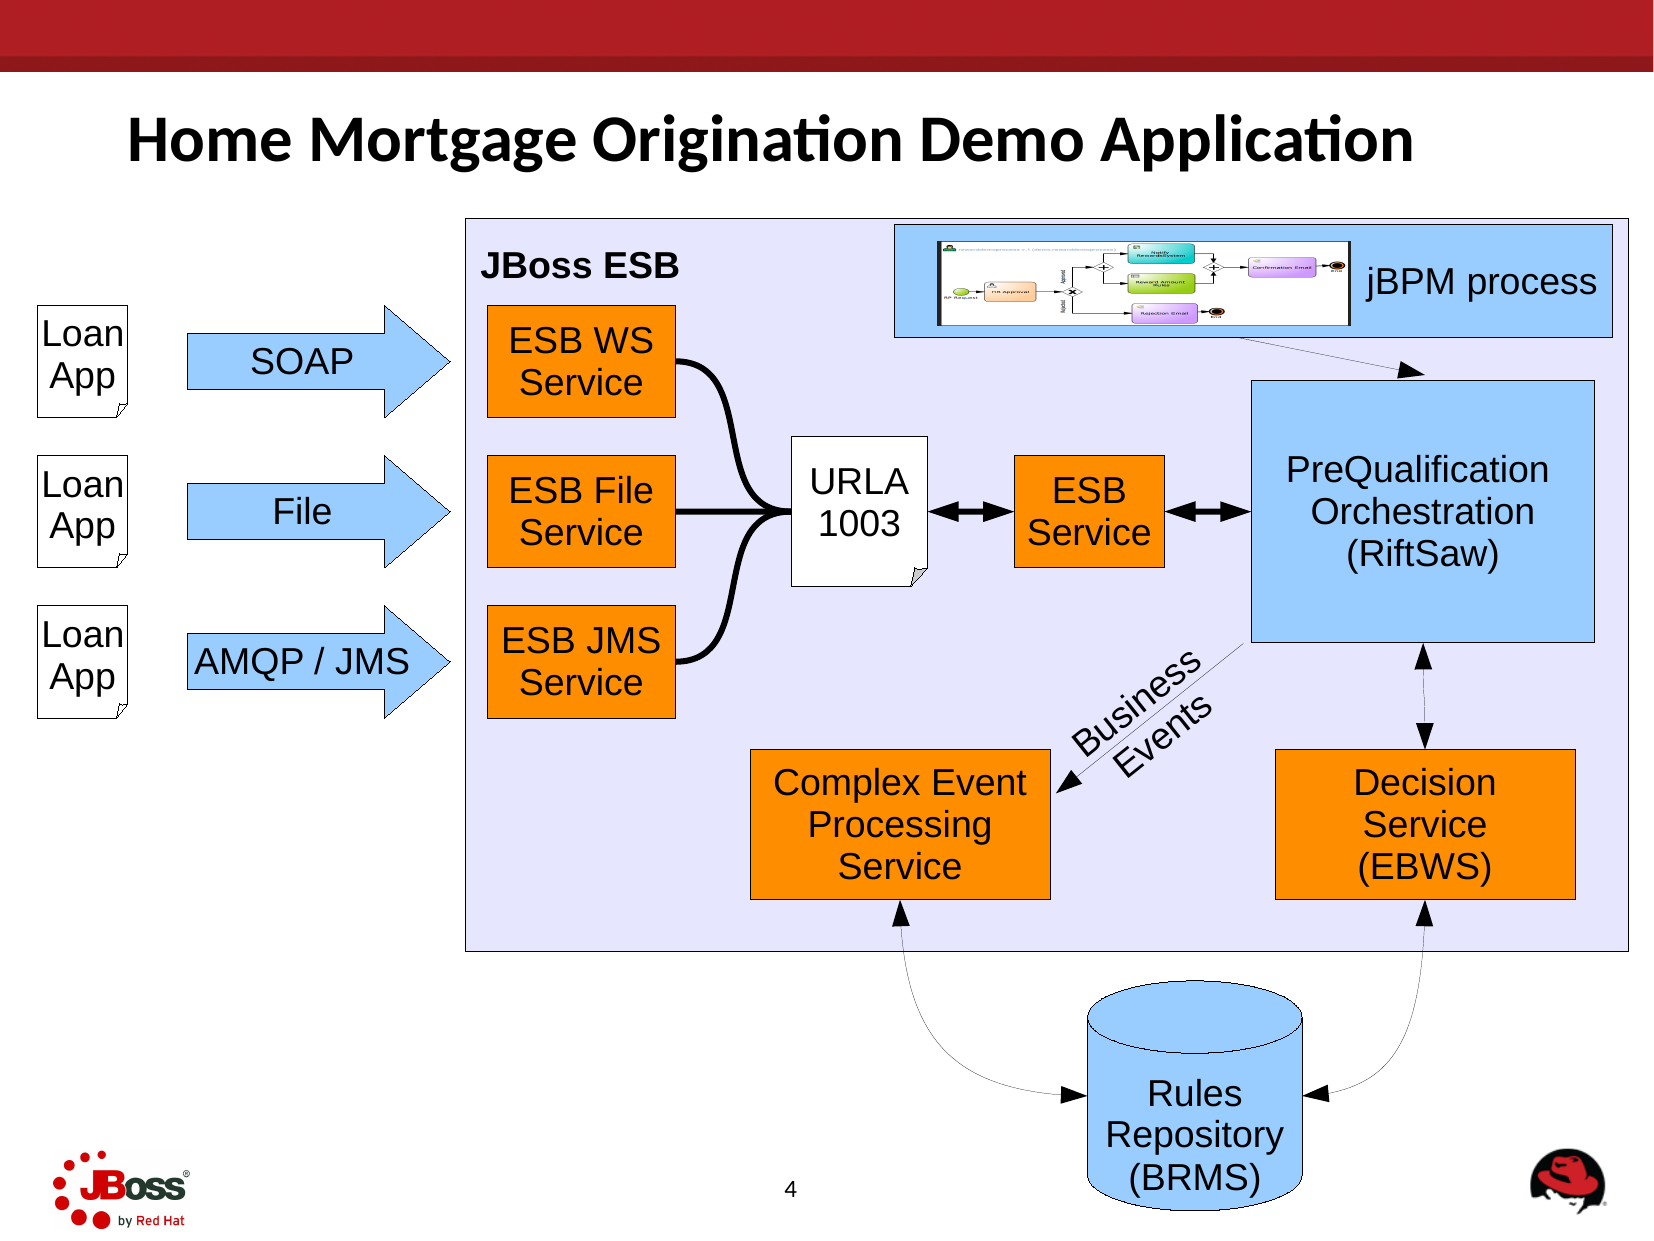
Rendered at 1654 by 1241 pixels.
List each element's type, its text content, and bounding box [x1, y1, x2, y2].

text_box Complex Event Processing Service [750, 749, 1051, 900]
text_box PreQualification Orchestration (RiftSaw) [1251, 380, 1595, 643]
text_box URLA 1003 [791, 436, 928, 587]
title Home Mortgage Origination Demo Application [112, 46, 1613, 183]
text_box ESB JMS Service [487, 605, 676, 719]
picture [0, 0, 1654, 72]
text_box Loan App [37, 605, 128, 719]
text_box JBoss ESB [465, 218, 1629, 952]
text_box ESB WS Service [487, 305, 676, 418]
text_box ESB File Service [487, 455, 676, 568]
text_box ESB Service [1014, 455, 1165, 568]
picture [53, 1150, 190, 1229]
text_box SOAP [187, 305, 451, 418]
picture [937, 241, 1351, 326]
text_box File [187, 455, 451, 568]
text_box Rules Repository (BRMS) [1087, 980, 1303, 1211]
text_box Loan App [37, 305, 128, 418]
text_box Loan App [37, 455, 128, 568]
picture [1529, 1146, 1613, 1224]
text_box jBPM process [894, 224, 1613, 338]
text_box AMQP / JMS [187, 605, 451, 719]
text_box Decision Service (EBWS) [1275, 749, 1576, 900]
